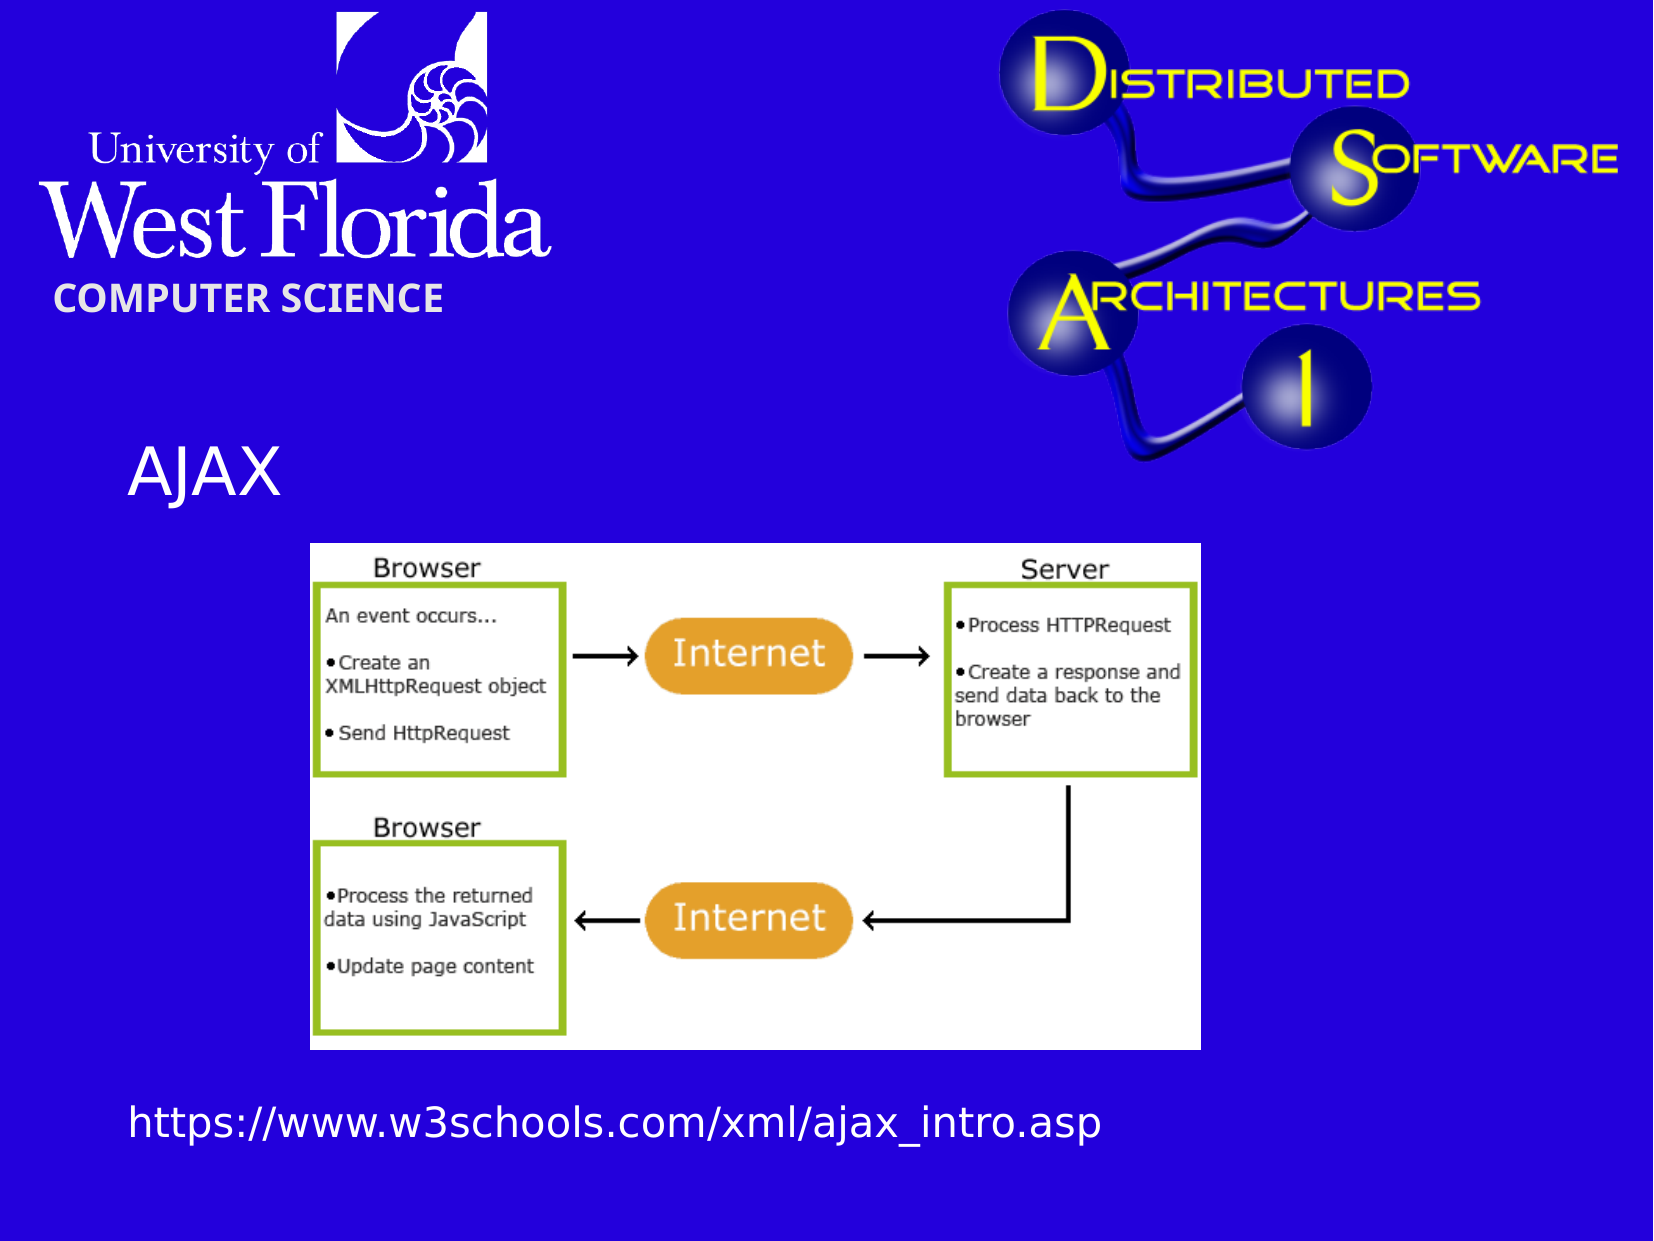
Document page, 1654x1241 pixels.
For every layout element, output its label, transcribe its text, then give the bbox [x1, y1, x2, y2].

picture [910, 0, 1653, 506]
picture [37, 0, 559, 262]
text_box AJAX https://www.w3schools.com/xml/ajax_intro.asp [112, 426, 1426, 1221]
picture [310, 543, 1201, 1051]
text_box COMPUTER SCIENCE [37, 262, 563, 325]
